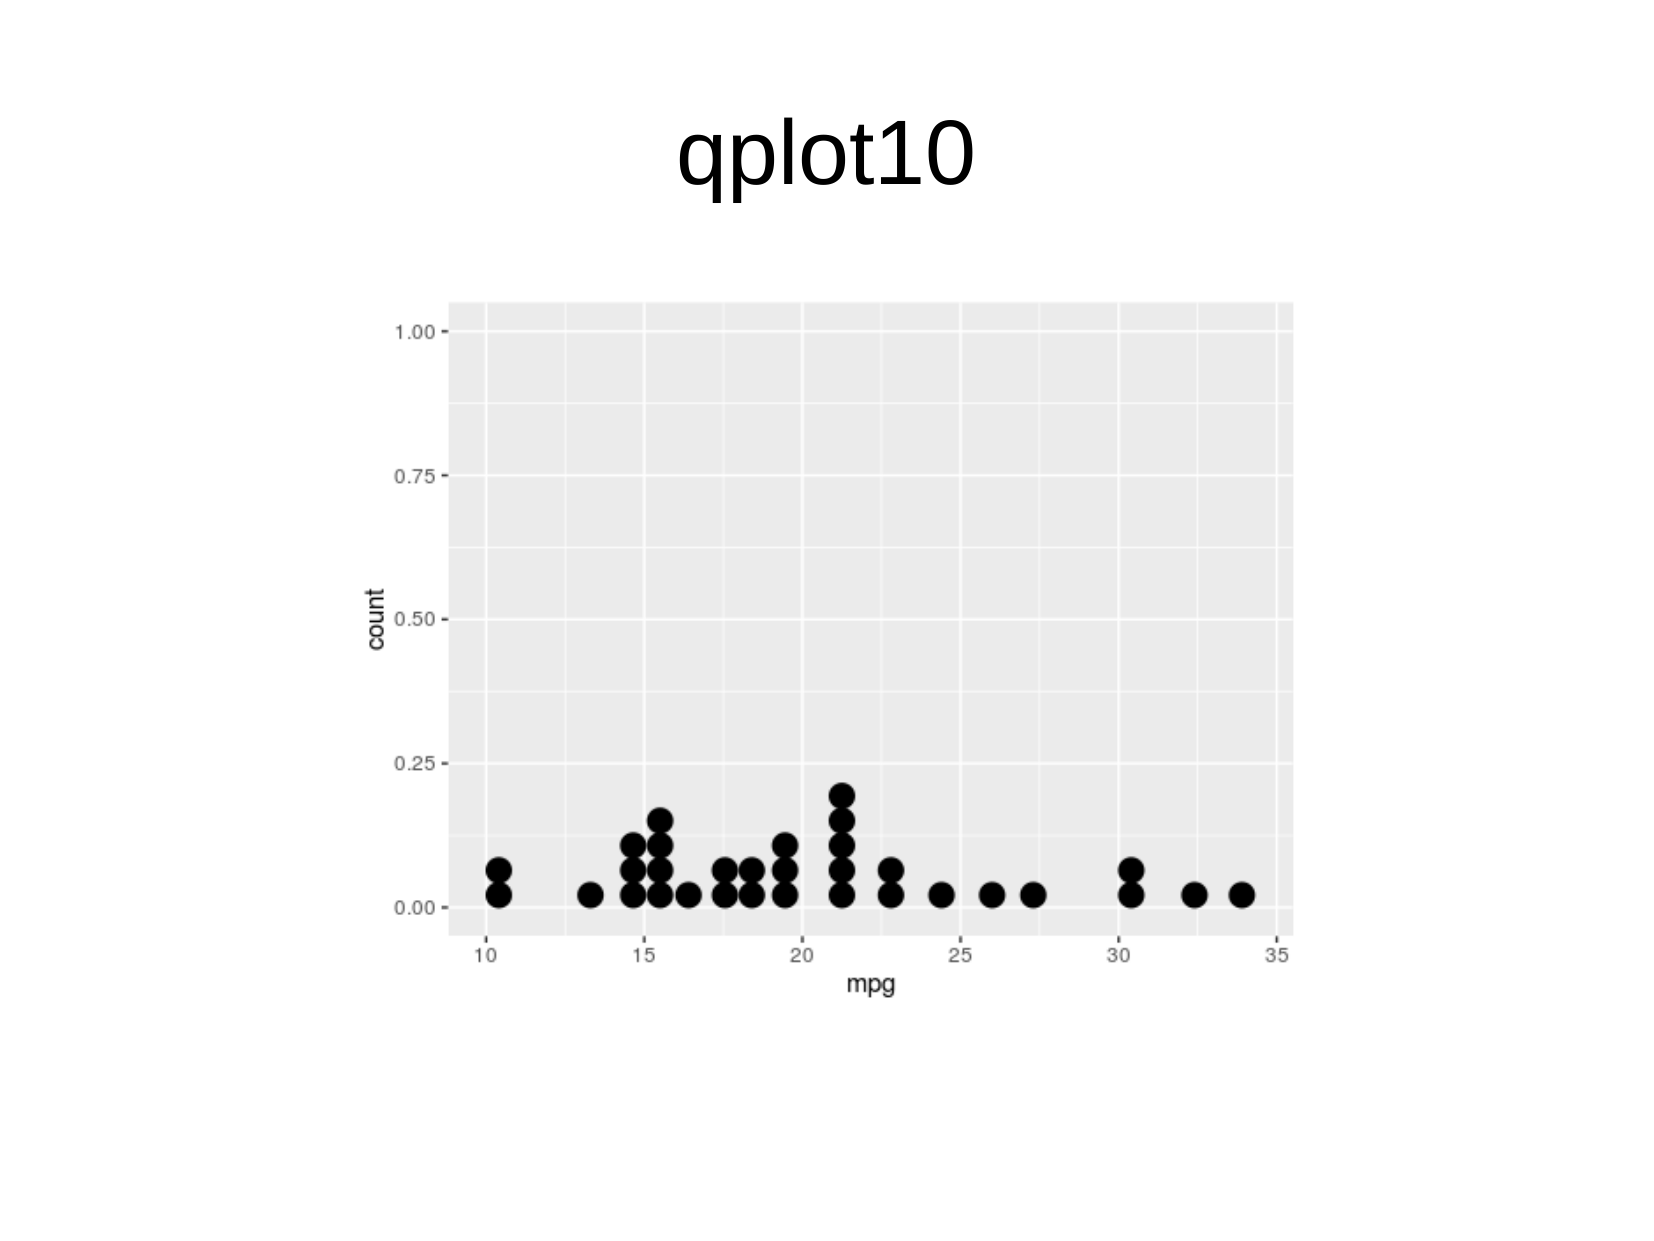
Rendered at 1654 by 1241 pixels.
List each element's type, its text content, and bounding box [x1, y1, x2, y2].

picture [347, 290, 1306, 1010]
title qplot10 [82, 49, 1571, 257]
